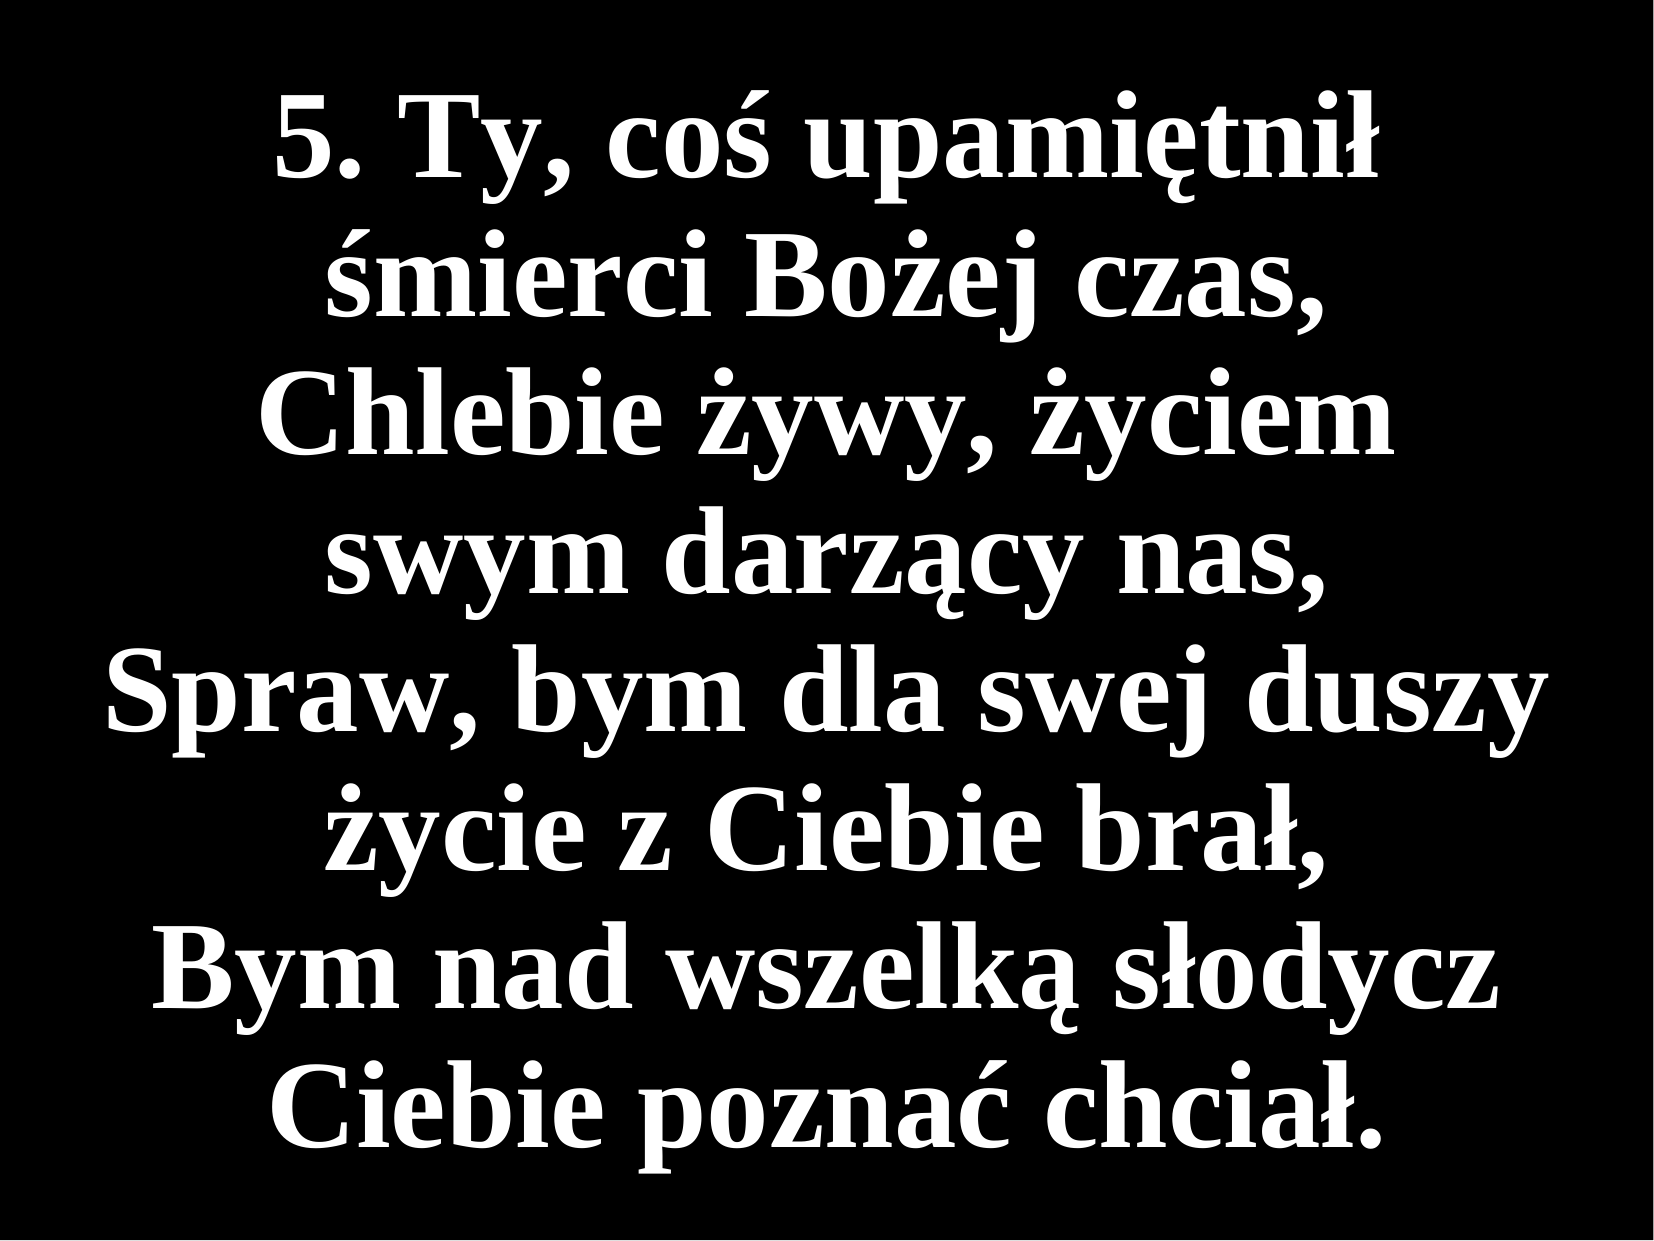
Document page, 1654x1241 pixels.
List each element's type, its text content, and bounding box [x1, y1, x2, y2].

title 5. Ty, coś upamiętnił śmierci Bożej czas, Chlebie żywy, życiem swym darzący nas, Spraw, bym dla swej duszy życie z Ciebie brał, Bym nad wszelką słodycz Ciebie poznać chciał. [0, 0, 1654, 1241]
